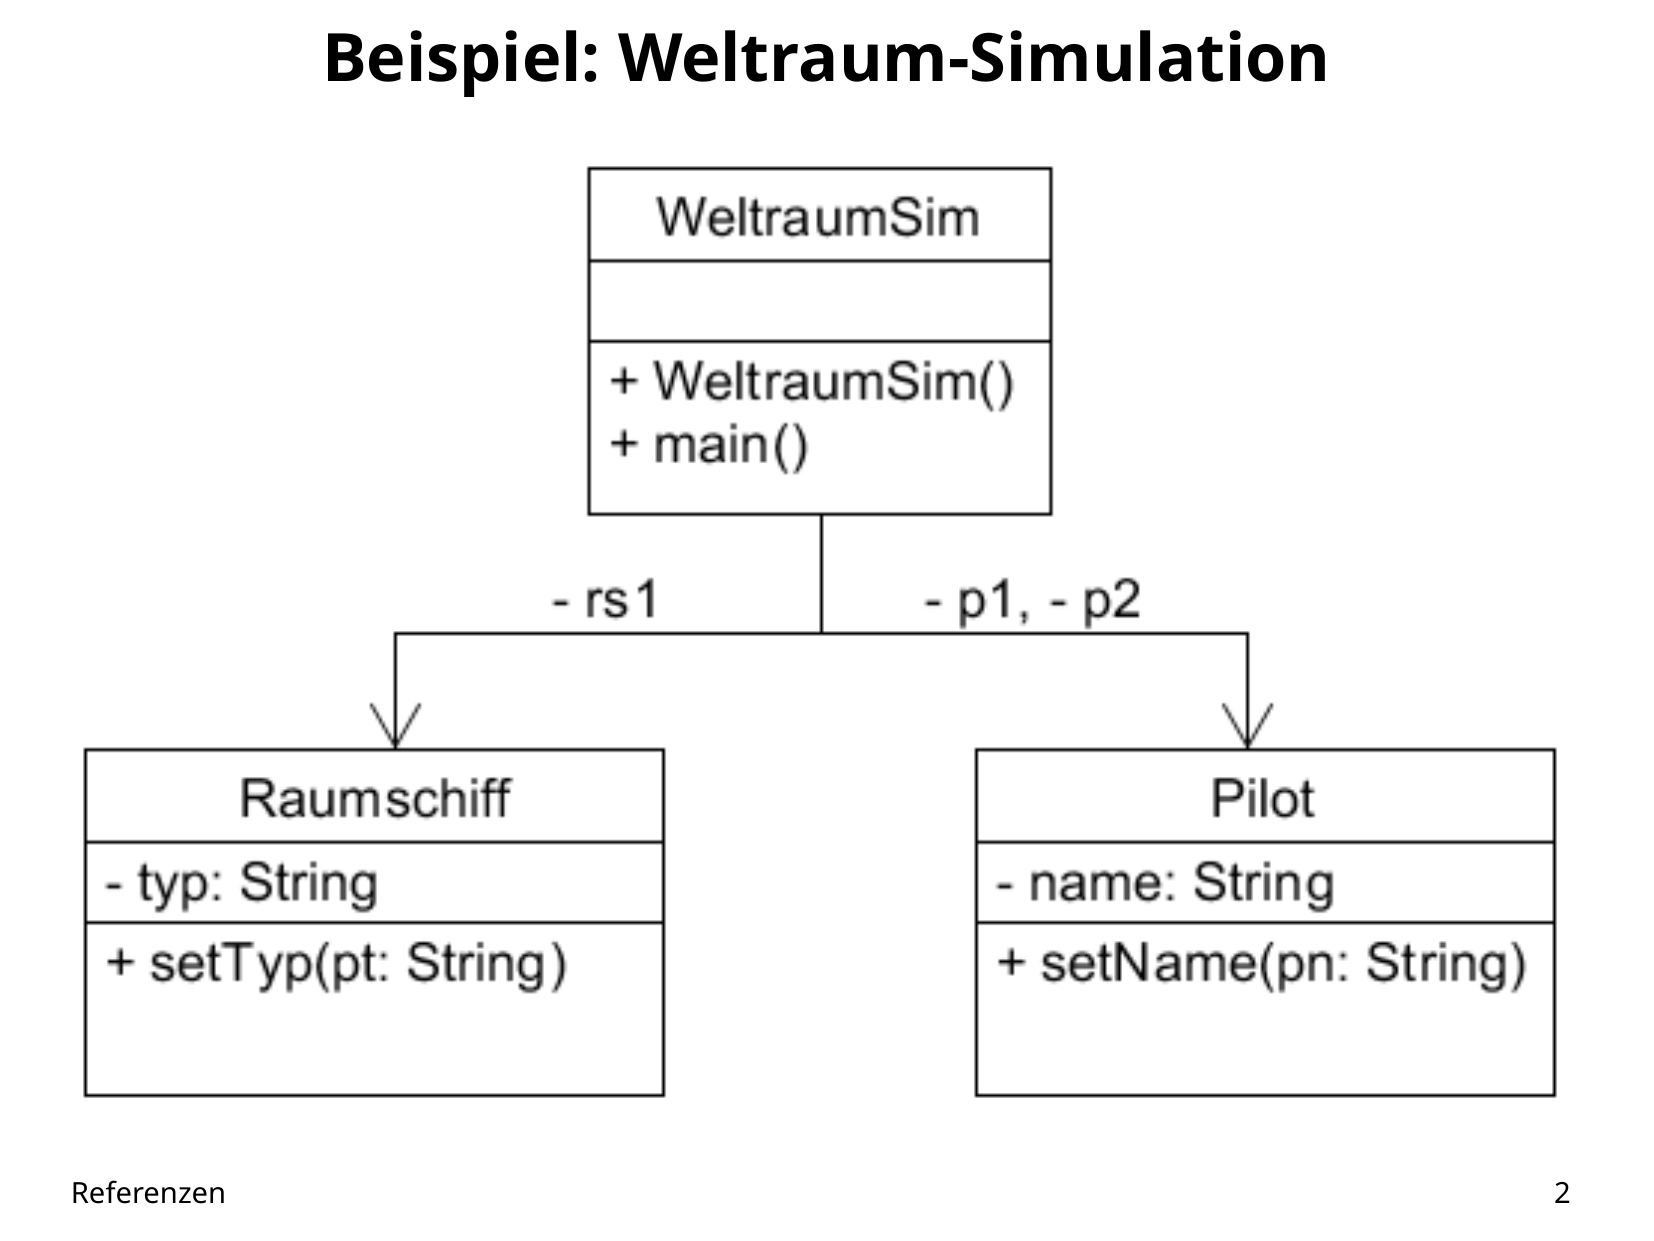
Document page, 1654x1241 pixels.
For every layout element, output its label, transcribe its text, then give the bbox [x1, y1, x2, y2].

picture [82, 165, 1560, 1101]
title Beispiel: Weltraum-Simulation [0, 5, 1654, 107]
